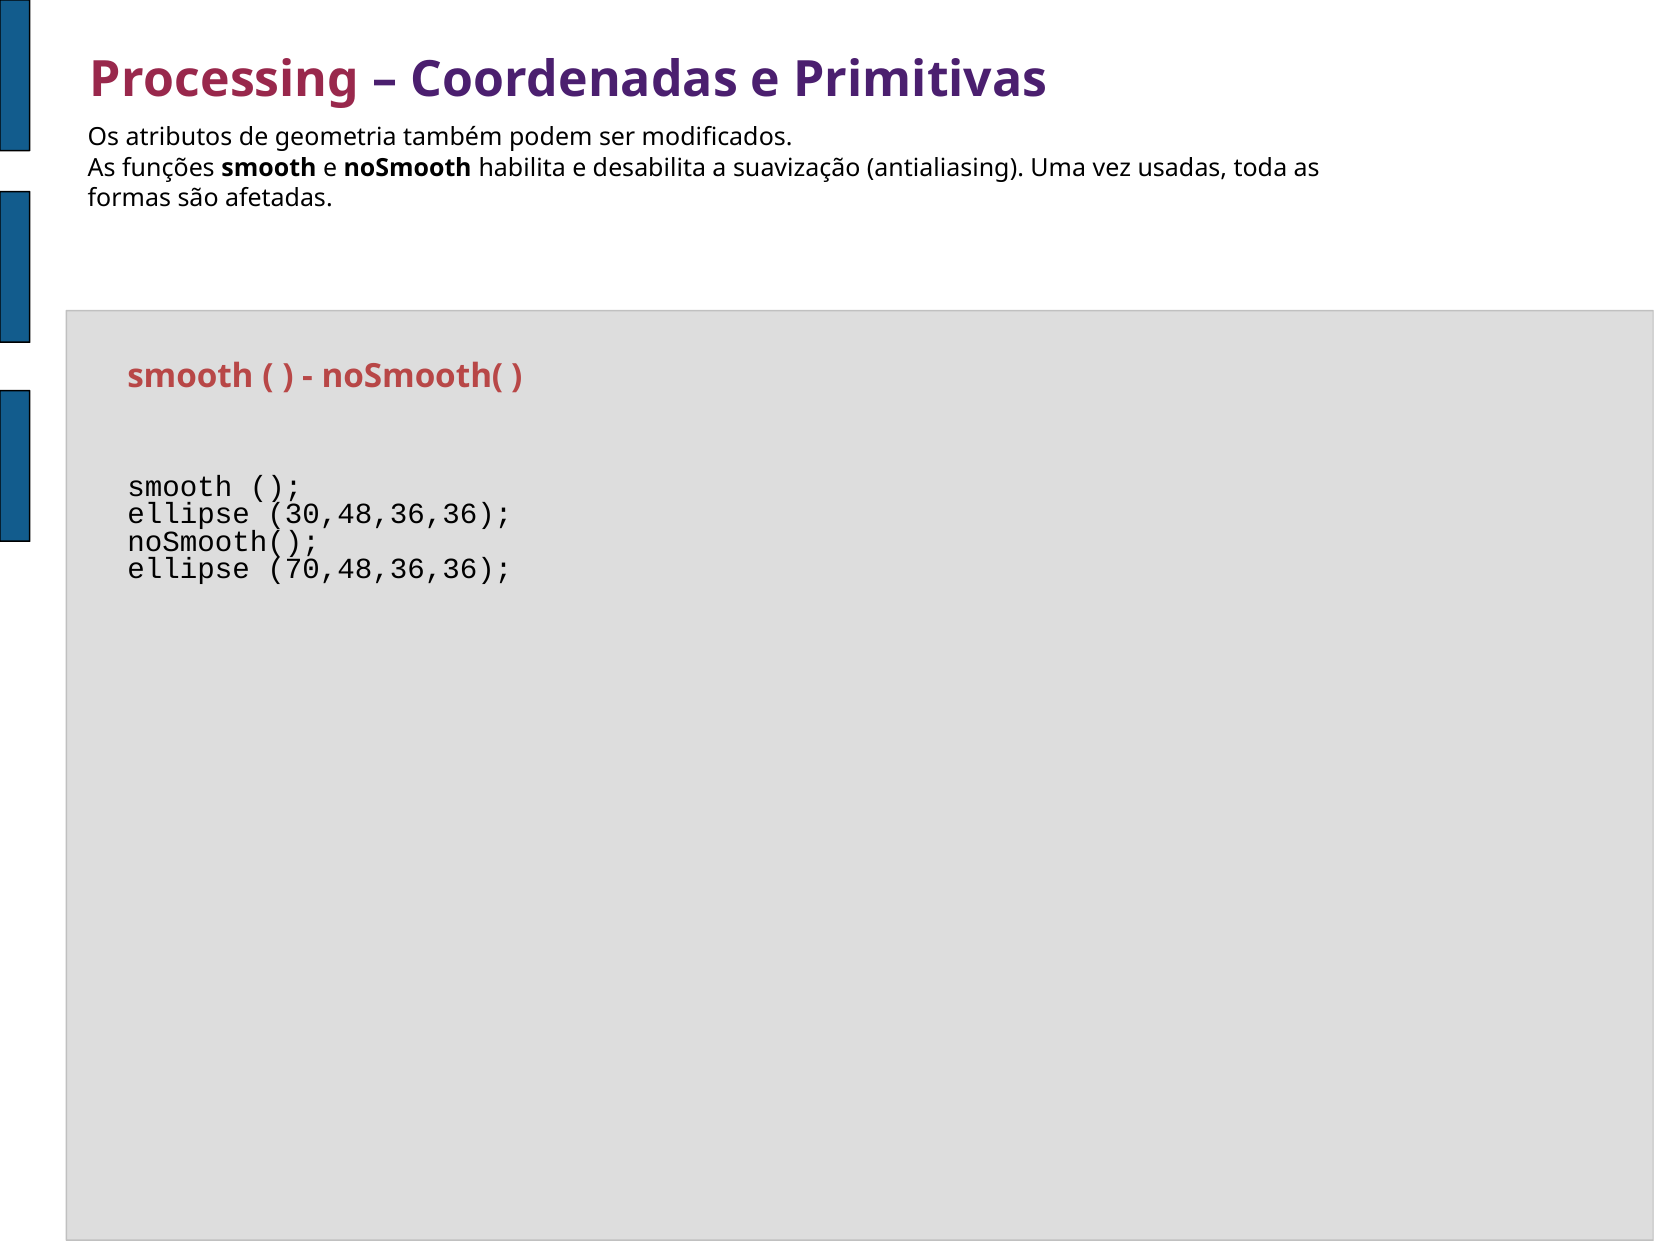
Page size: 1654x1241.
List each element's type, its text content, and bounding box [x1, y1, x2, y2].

text_box Processing – Coordenadas e Primitivas [75, 37, 1351, 112]
text_box smooth ( ) - noSmooth( ) smooth (); ellipse (30,48,36,36); noSmooth(); ellipse (70,48,36,36); [112, 345, 615, 693]
text_box Os atributos de geometria também podem ser modificados. As funções smooth e noSmooth habilita e desabilita a suavização (antialiasing). Uma vez usadas, toda as formas são afetadas. [72, 112, 1454, 218]
